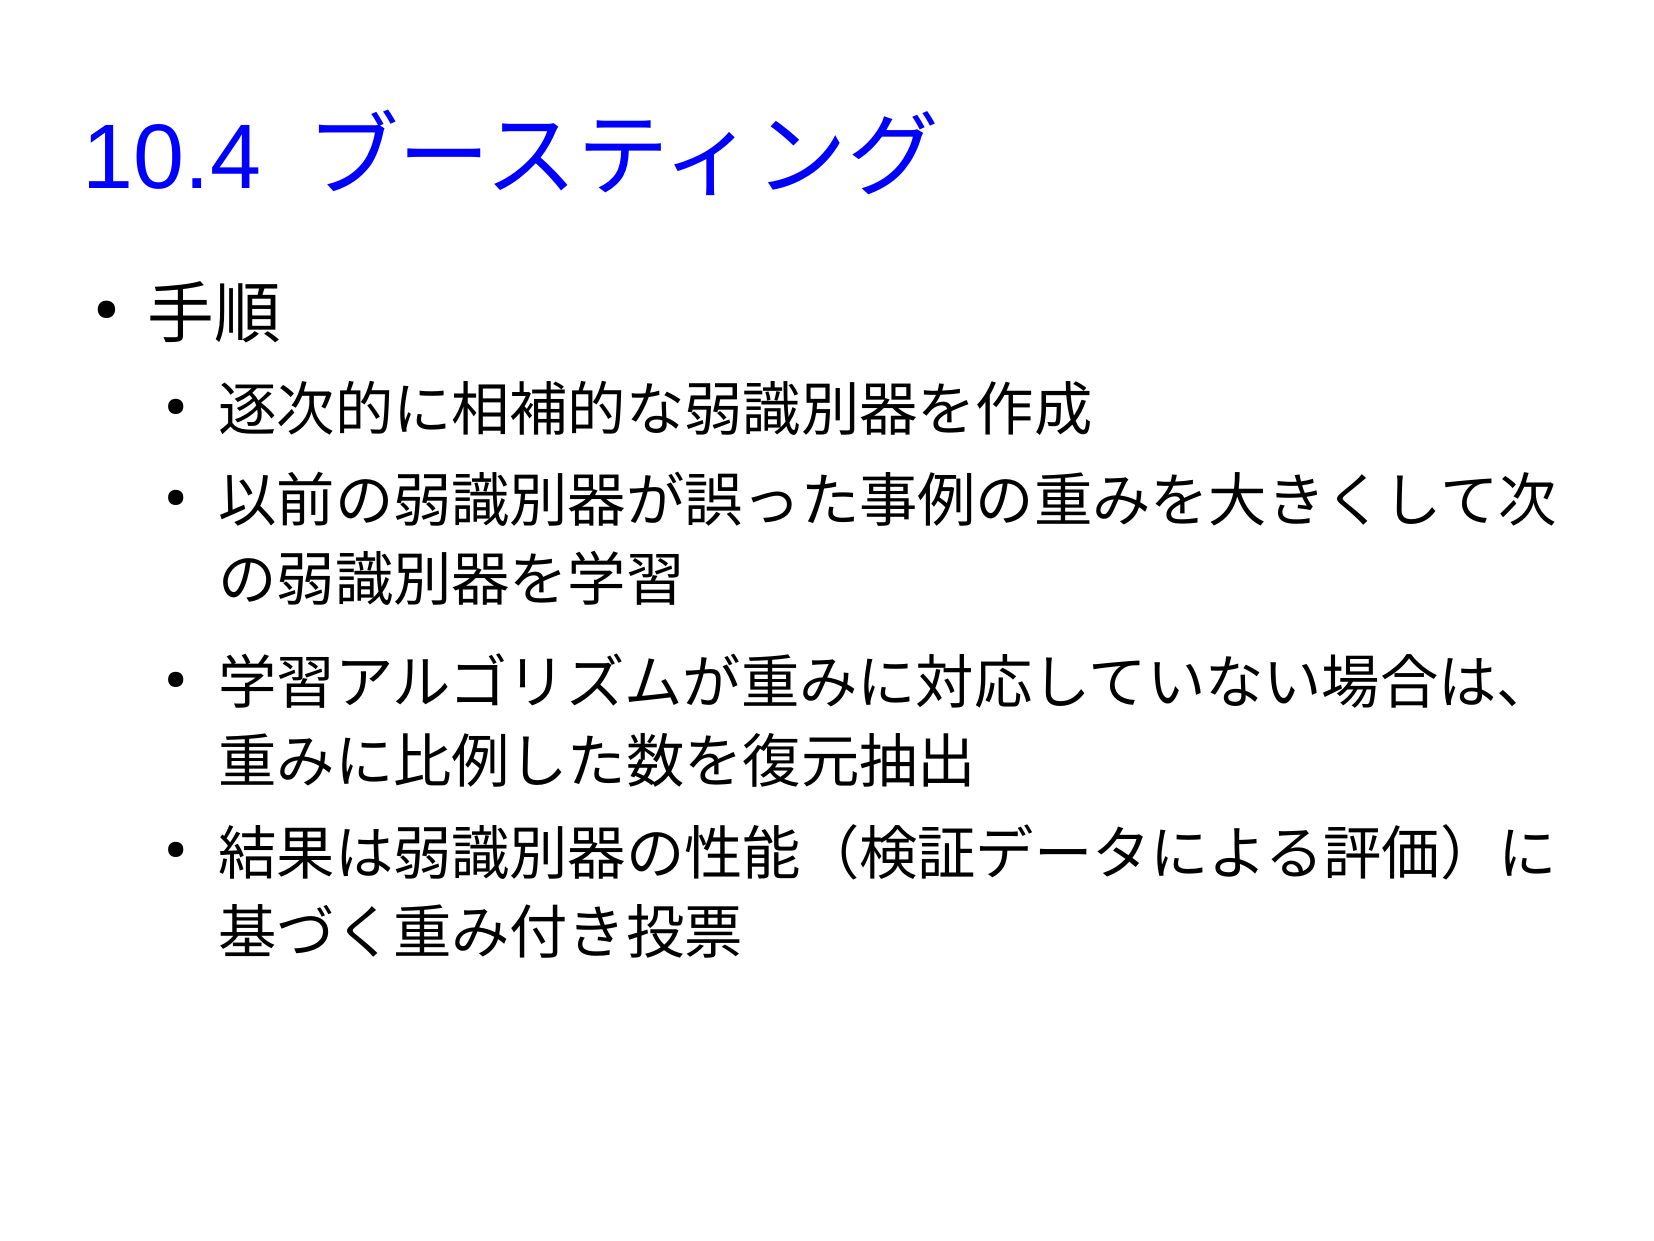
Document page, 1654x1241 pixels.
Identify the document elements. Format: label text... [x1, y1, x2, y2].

title 10.4 ブースティング [82, 49, 1571, 257]
list 手順 逐次的に相補的な弱識別器を作成 以前の弱識別器が誤った事例の重みを大きくして次の弱識別器を学習 学習アルゴリズムが重みに対応していない場合は、重みに比例した数を復元抽出 結果は弱識別器の性能（検証データによる評価）に基づく重み付き投票 [76, 265, 1565, 1038]
